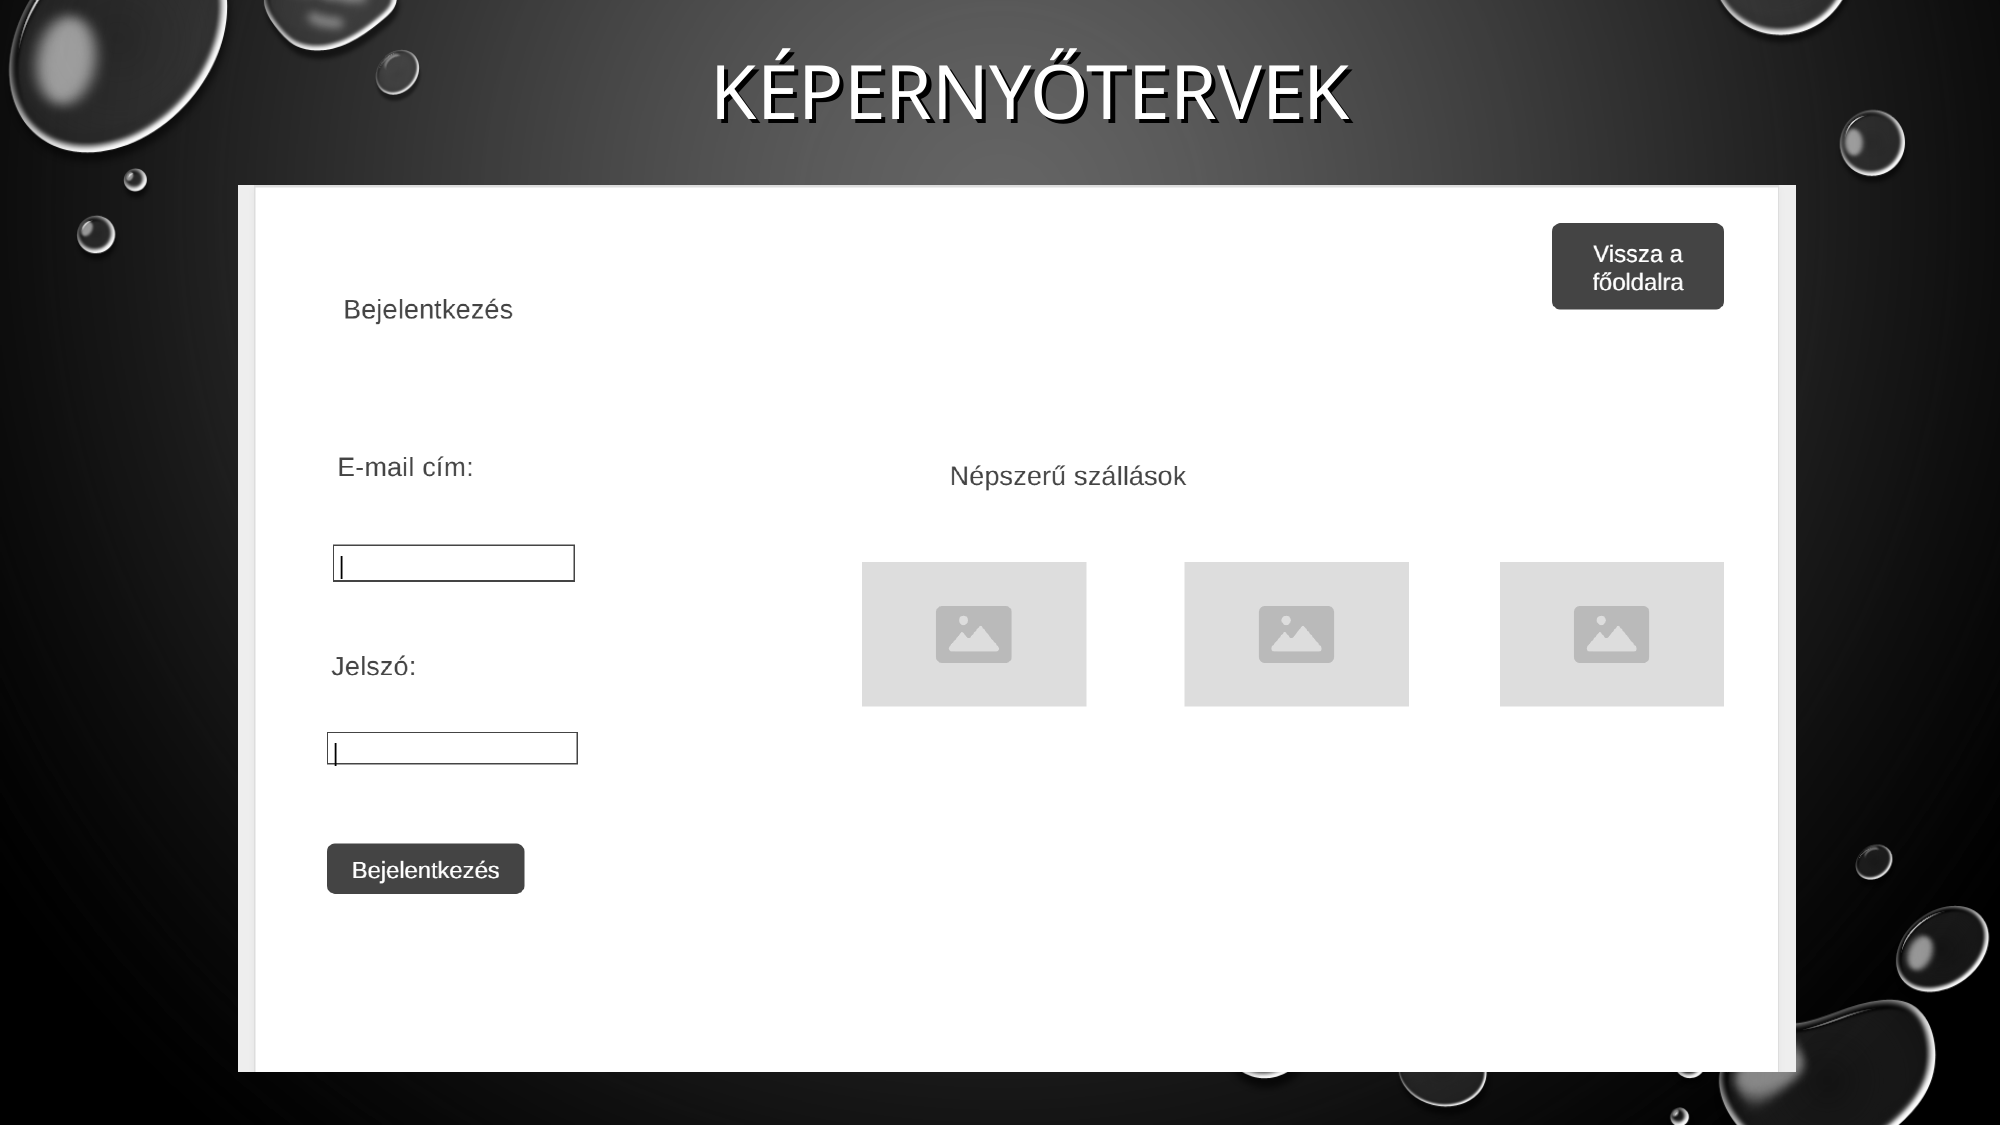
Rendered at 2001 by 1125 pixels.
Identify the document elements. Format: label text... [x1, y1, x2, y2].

picture [238, 186, 1796, 1072]
title Képernyőtervek [180, 0, 1881, 227]
